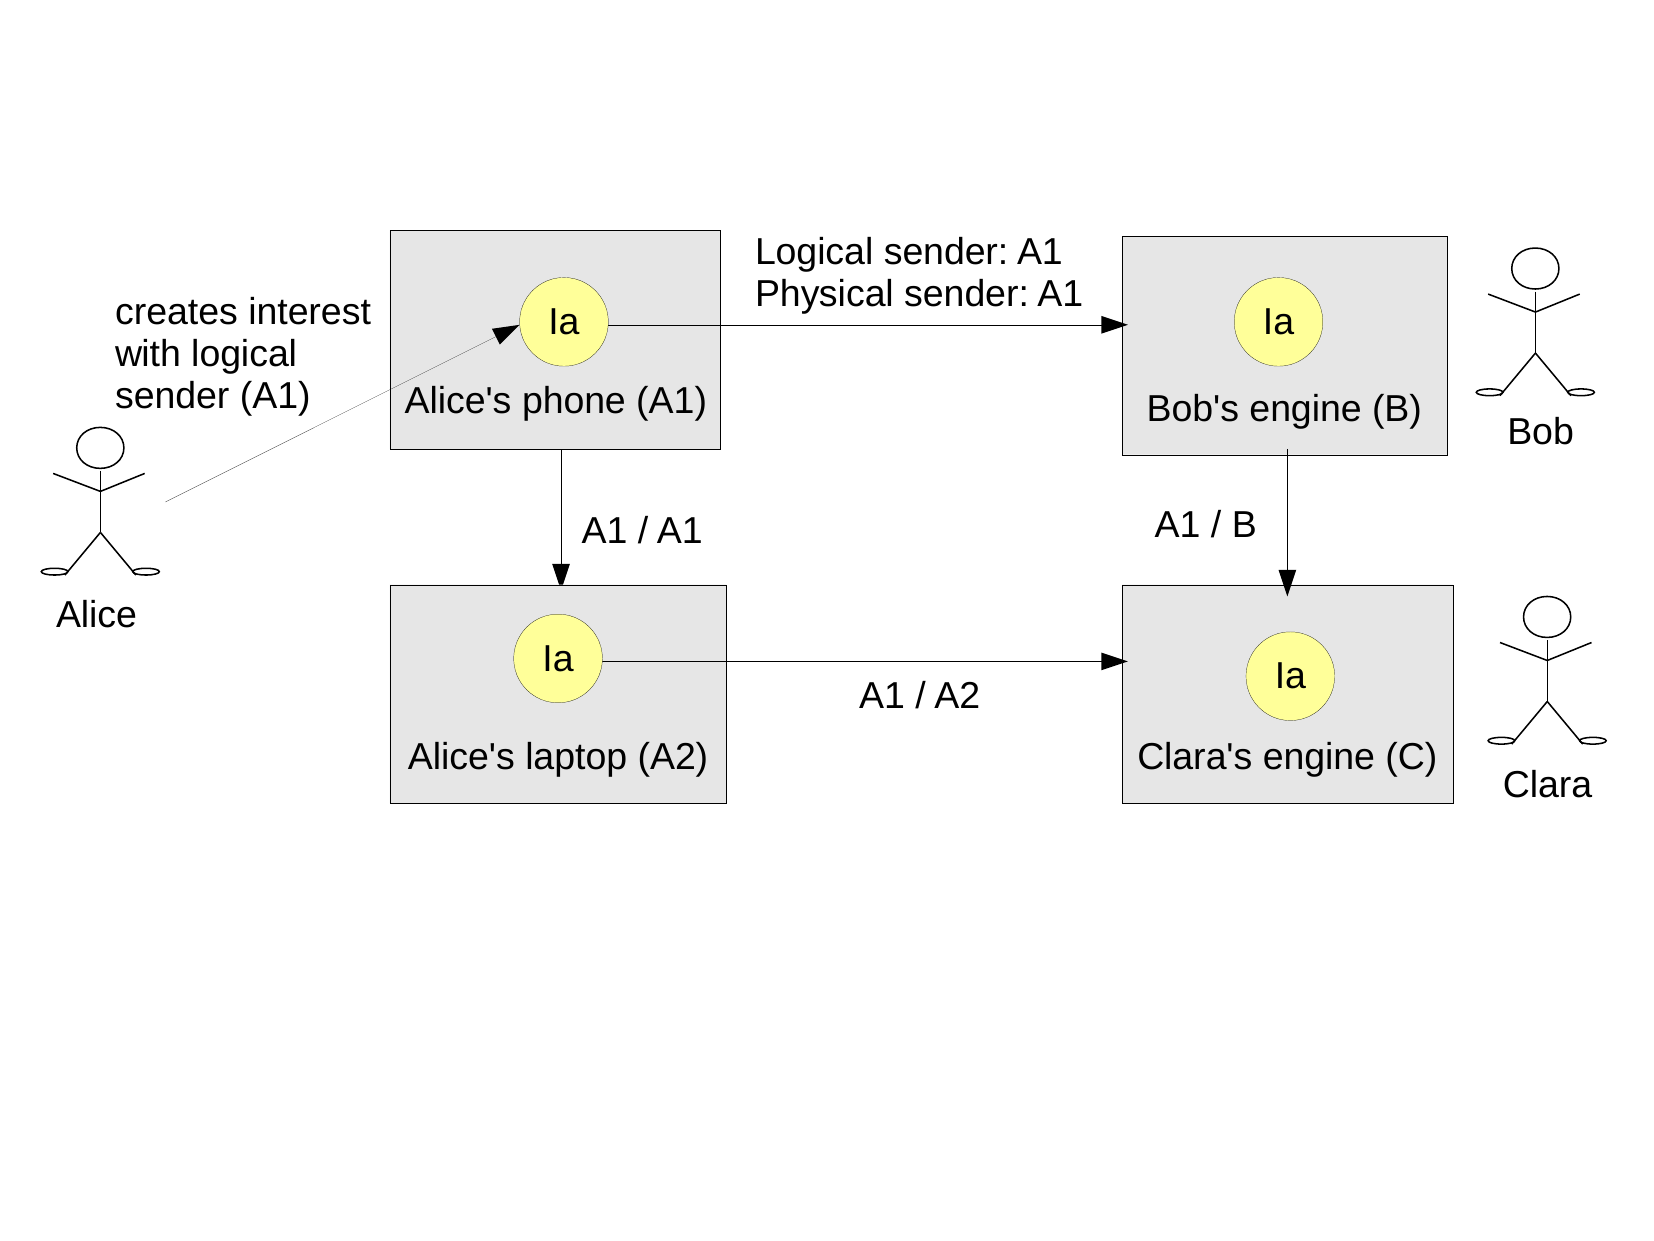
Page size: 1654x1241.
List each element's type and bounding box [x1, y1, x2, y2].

picture [40, 223, 1608, 813]
